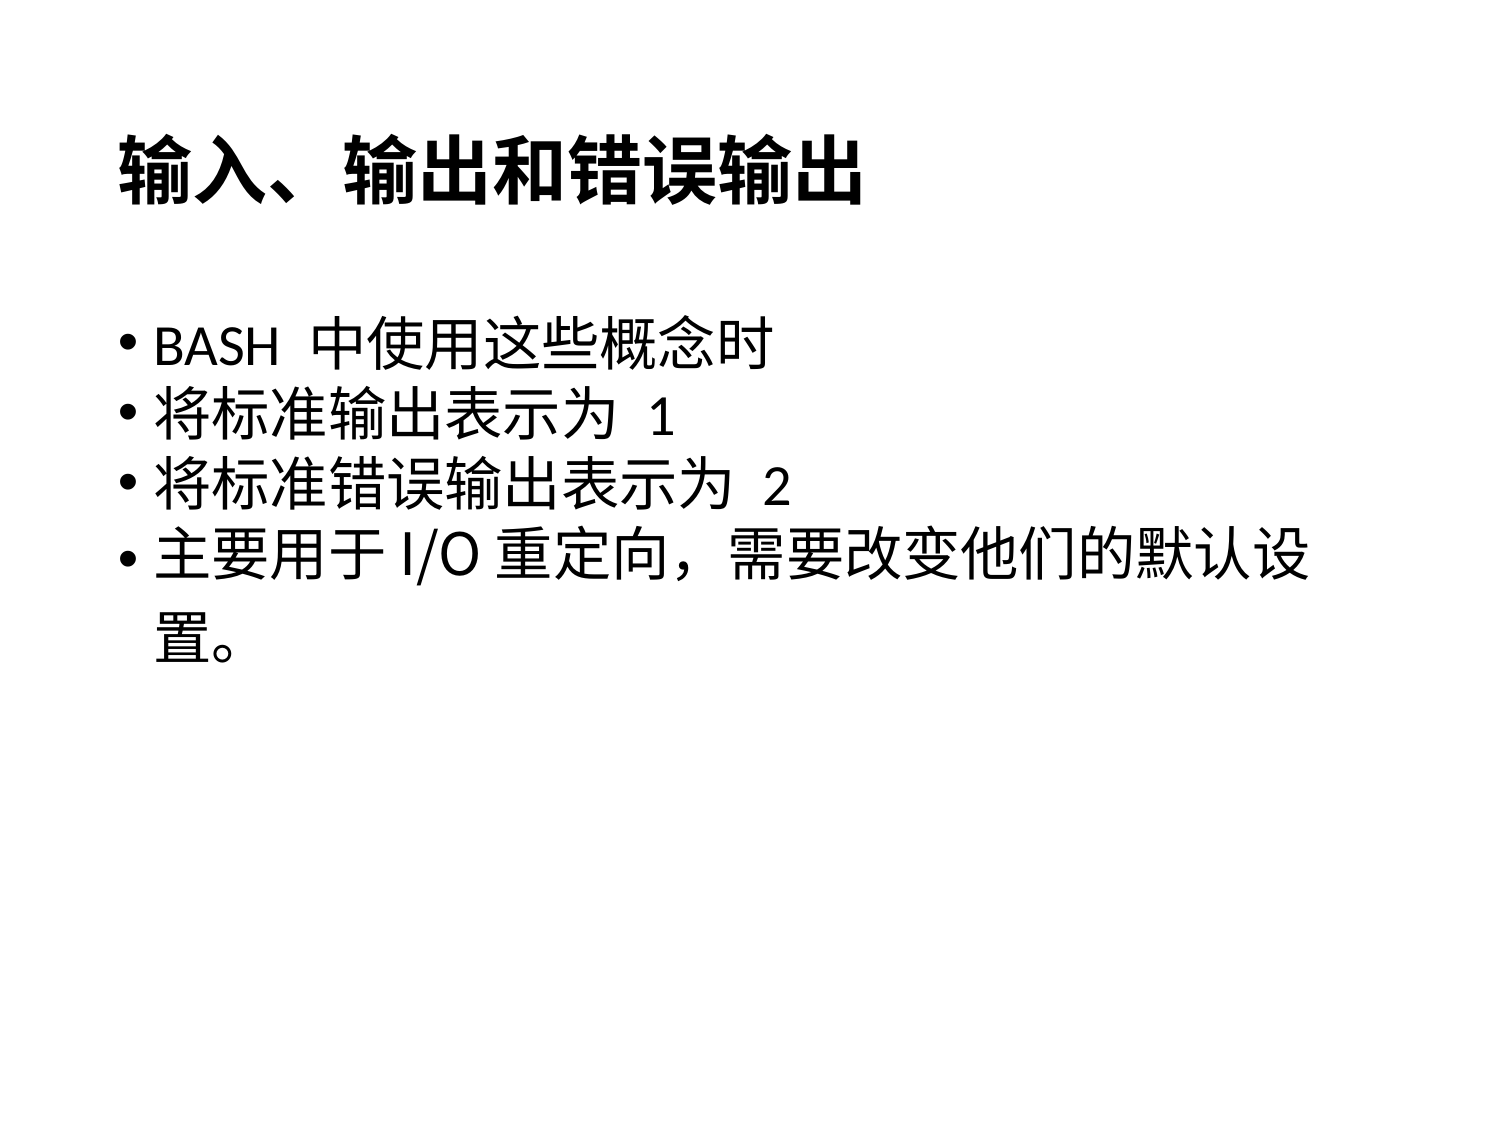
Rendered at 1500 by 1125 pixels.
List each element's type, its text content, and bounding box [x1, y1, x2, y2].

text_box BASH 中使用这些概念时 将标准输出表示为 1 将标准错误输出表示为 2 主要用于 I/O 重定向，需要改变他们的默认设置。 [103, 299, 1397, 1013]
text_box 输入、输出和错误输出 [103, 59, 1397, 277]
